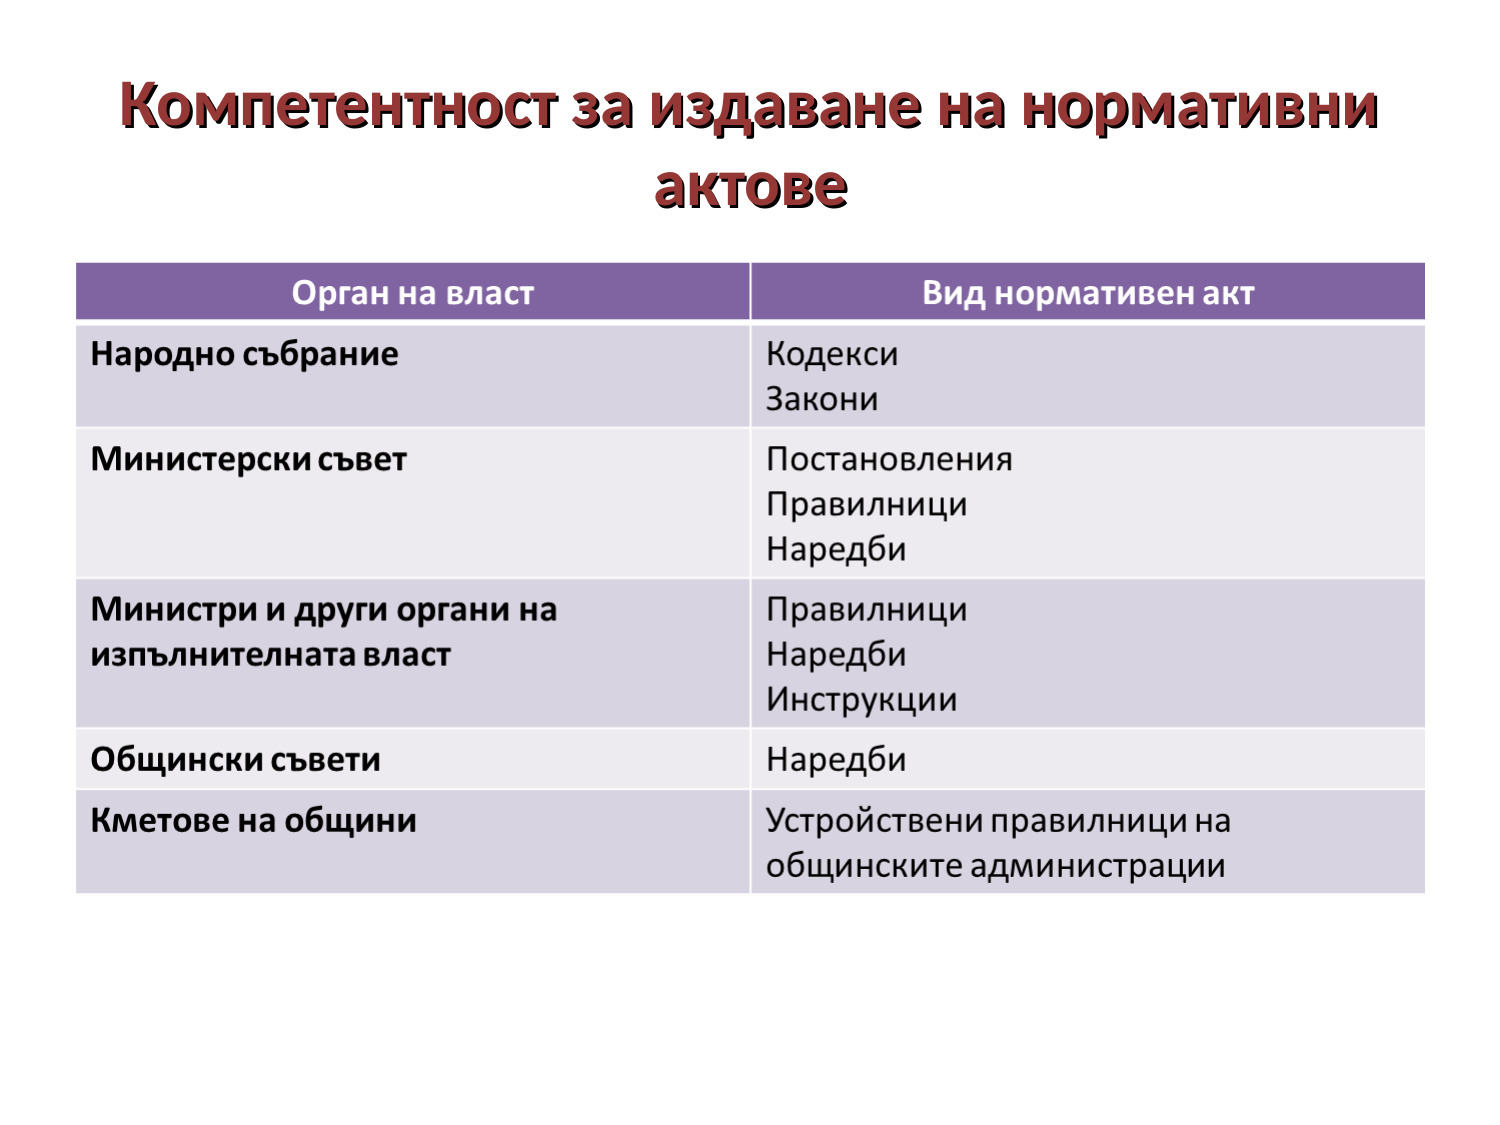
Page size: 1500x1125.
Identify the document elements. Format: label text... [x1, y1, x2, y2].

picture [75, 258, 1426, 911]
title Компетентност за издаване на нормативни актове [75, 45, 1426, 233]
